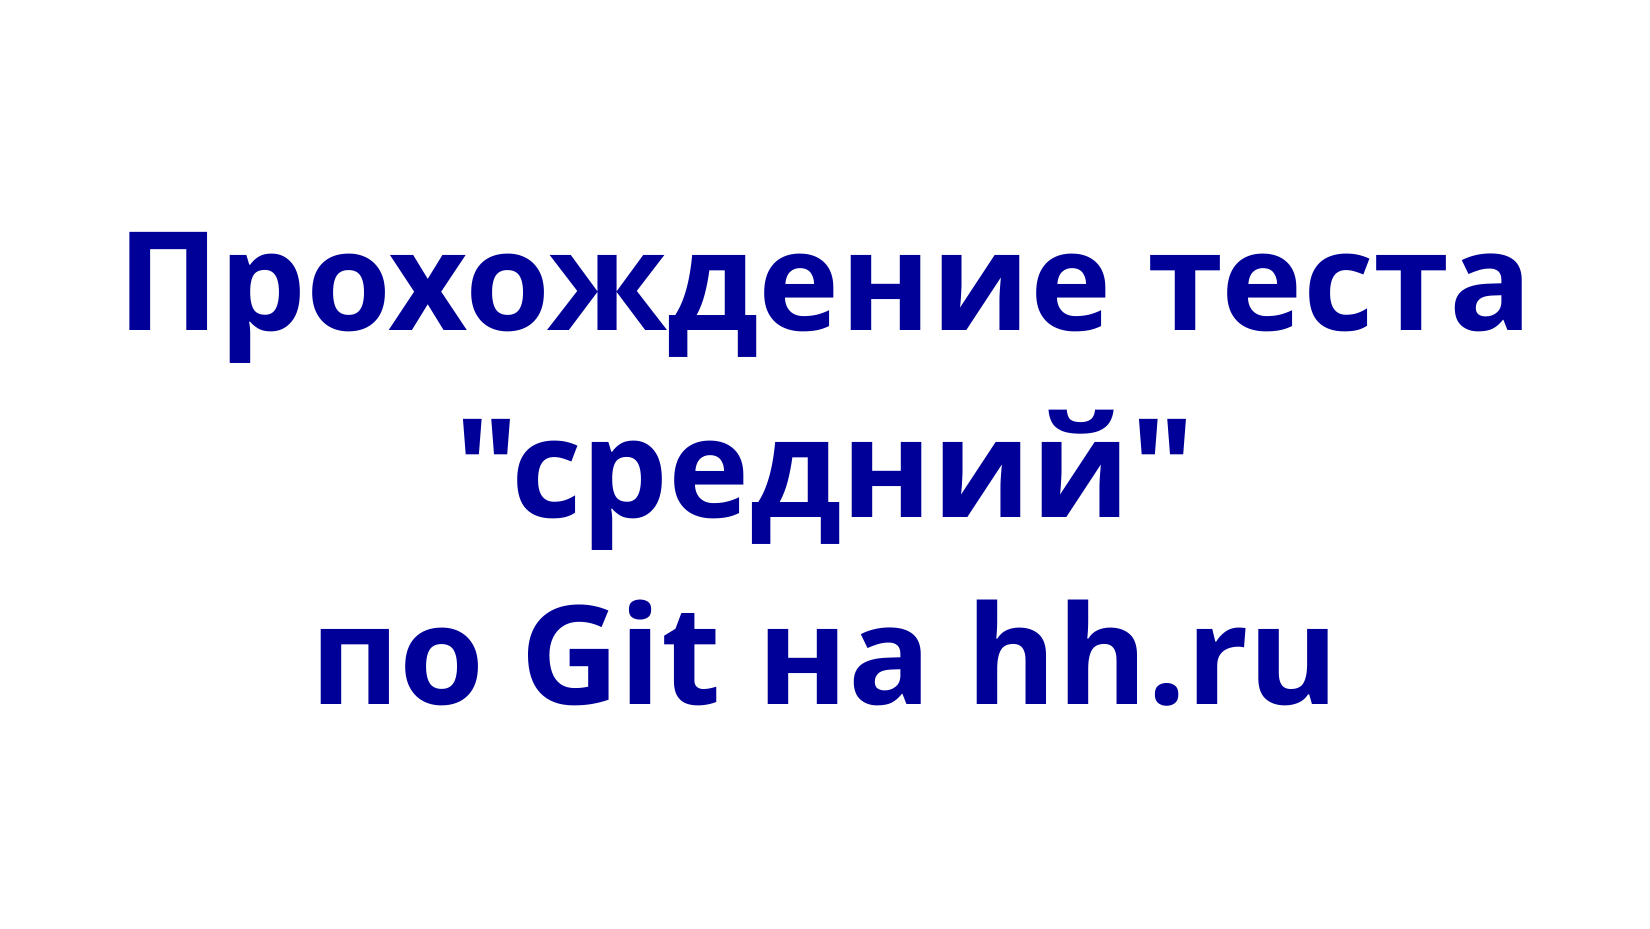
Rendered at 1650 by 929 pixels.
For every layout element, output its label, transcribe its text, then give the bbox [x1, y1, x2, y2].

subtitle Прохождение теста "средний" по Git на hh.ru [0, 0, 1650, 929]
